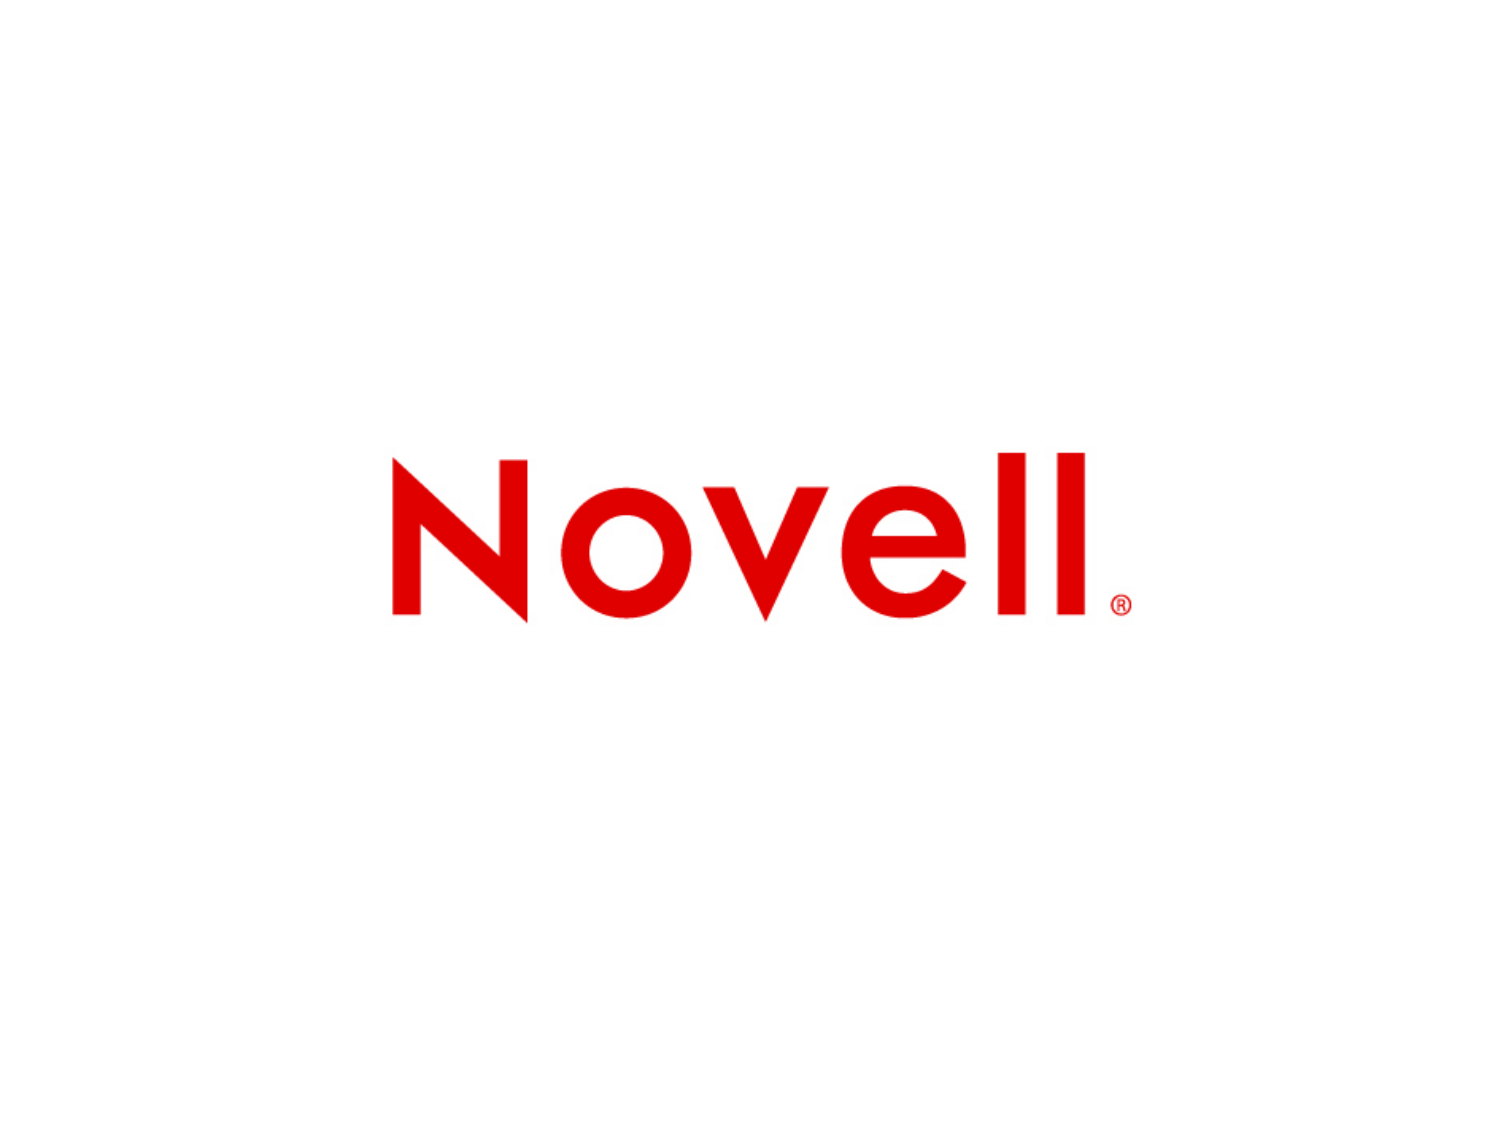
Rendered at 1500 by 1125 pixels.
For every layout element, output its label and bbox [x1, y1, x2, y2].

picture [372, 434, 1141, 629]
